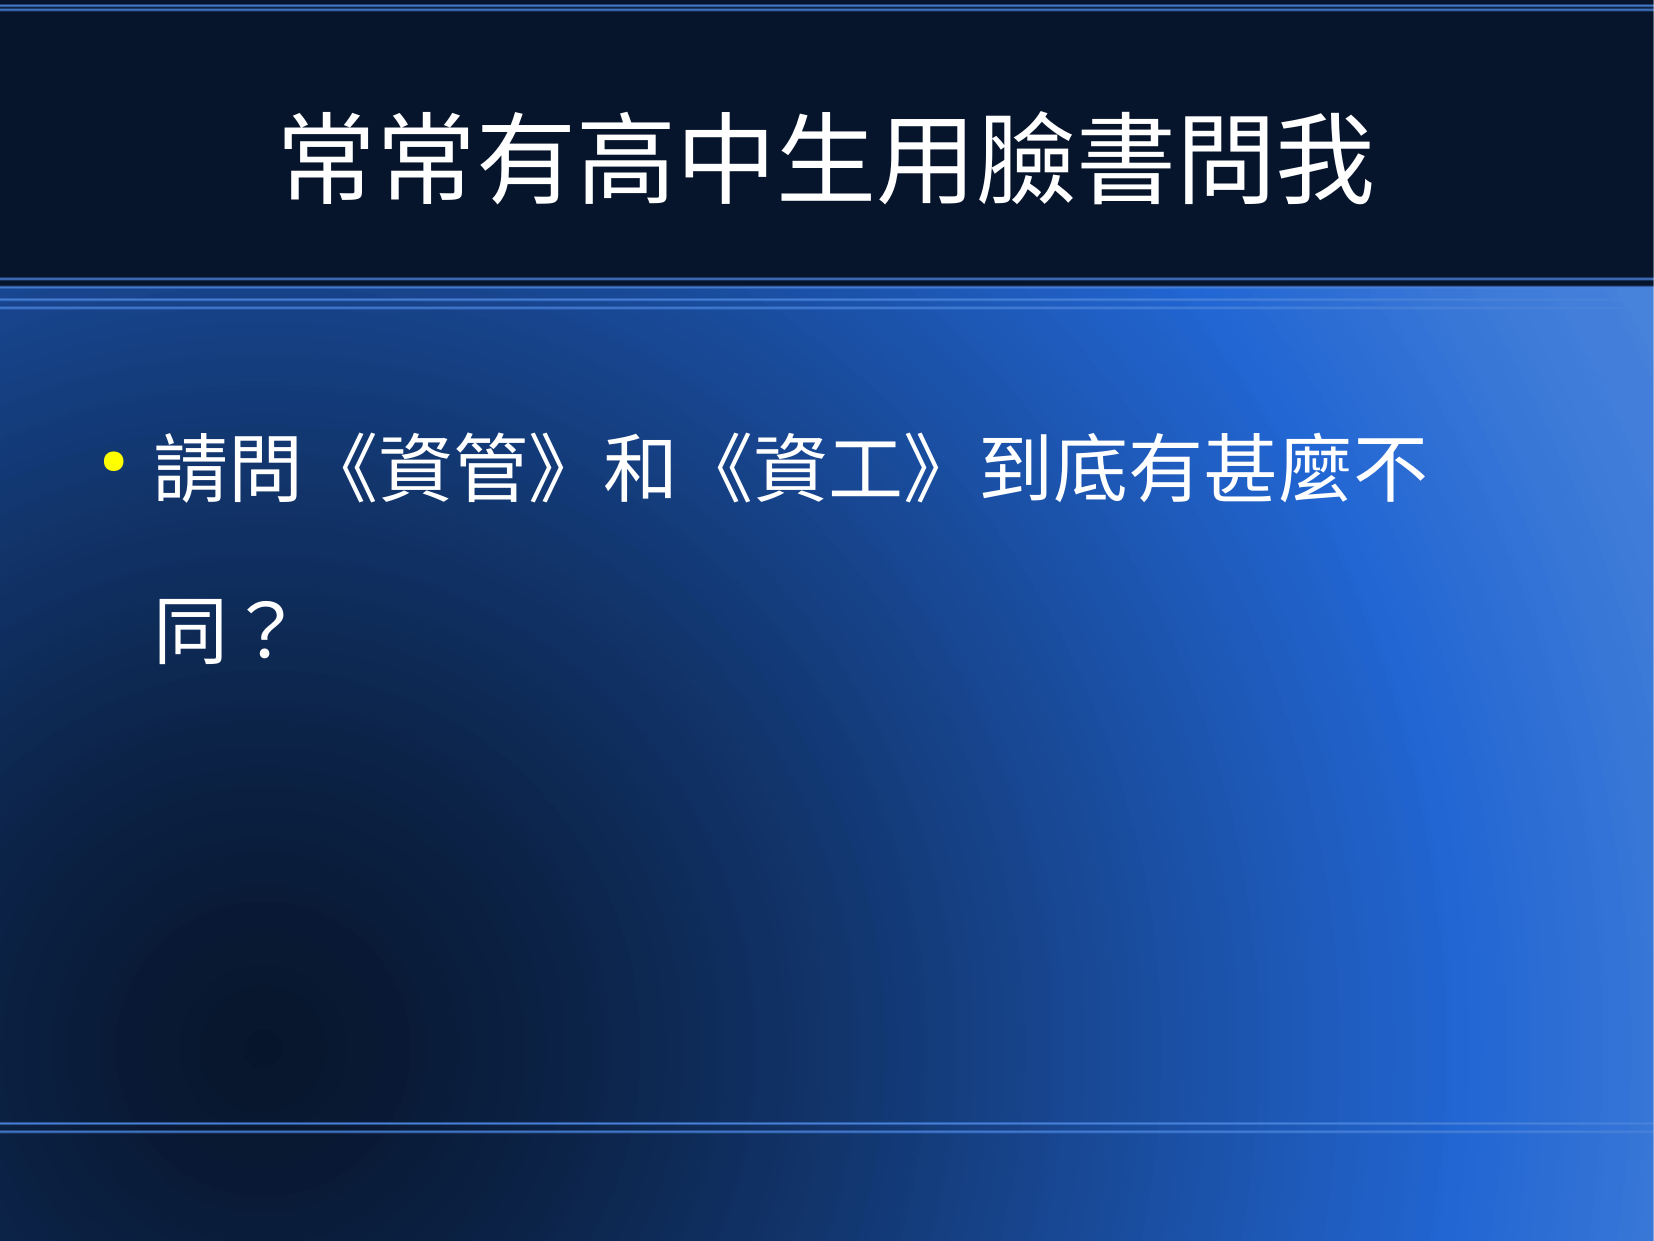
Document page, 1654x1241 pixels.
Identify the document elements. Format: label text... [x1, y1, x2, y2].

list 請問《資管》和《資工》到底有甚麼不同？ [82, 355, 1571, 1241]
picture [0, 0, 1654, 1241]
title 常常有高中生用臉書問我 [82, 49, 1571, 257]
